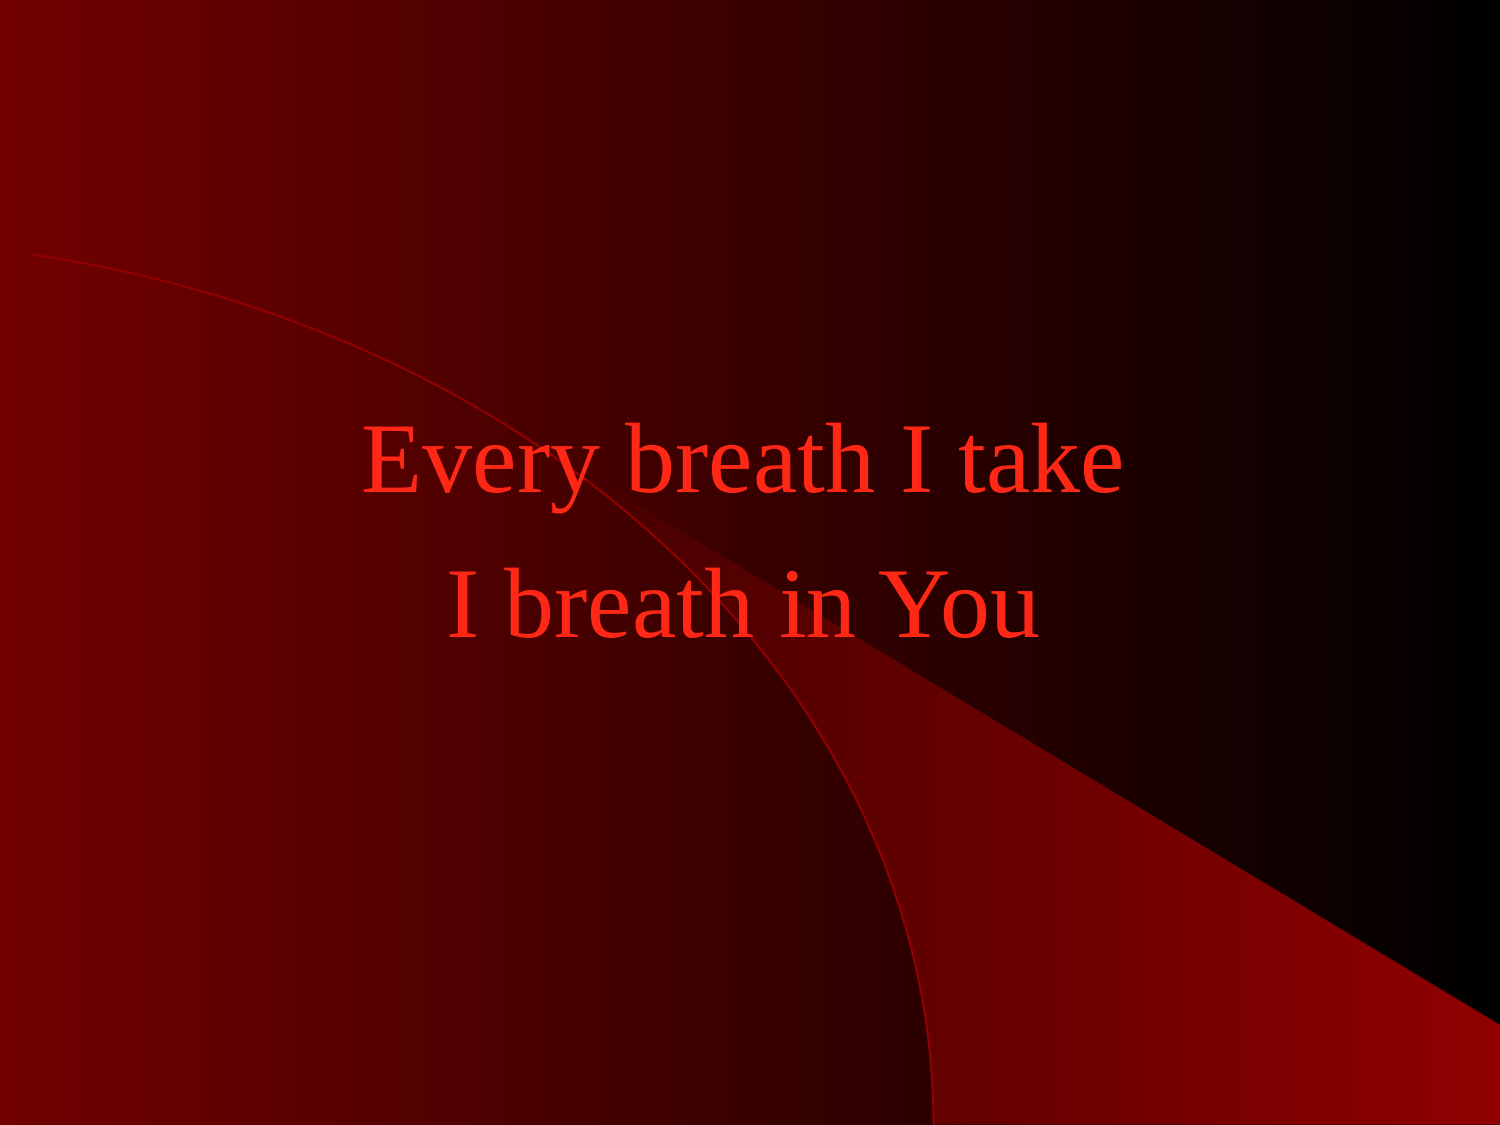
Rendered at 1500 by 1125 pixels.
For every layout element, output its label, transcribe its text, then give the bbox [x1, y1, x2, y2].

subtitle Every breath I take I breath in You [112, 200, 1375, 850]
